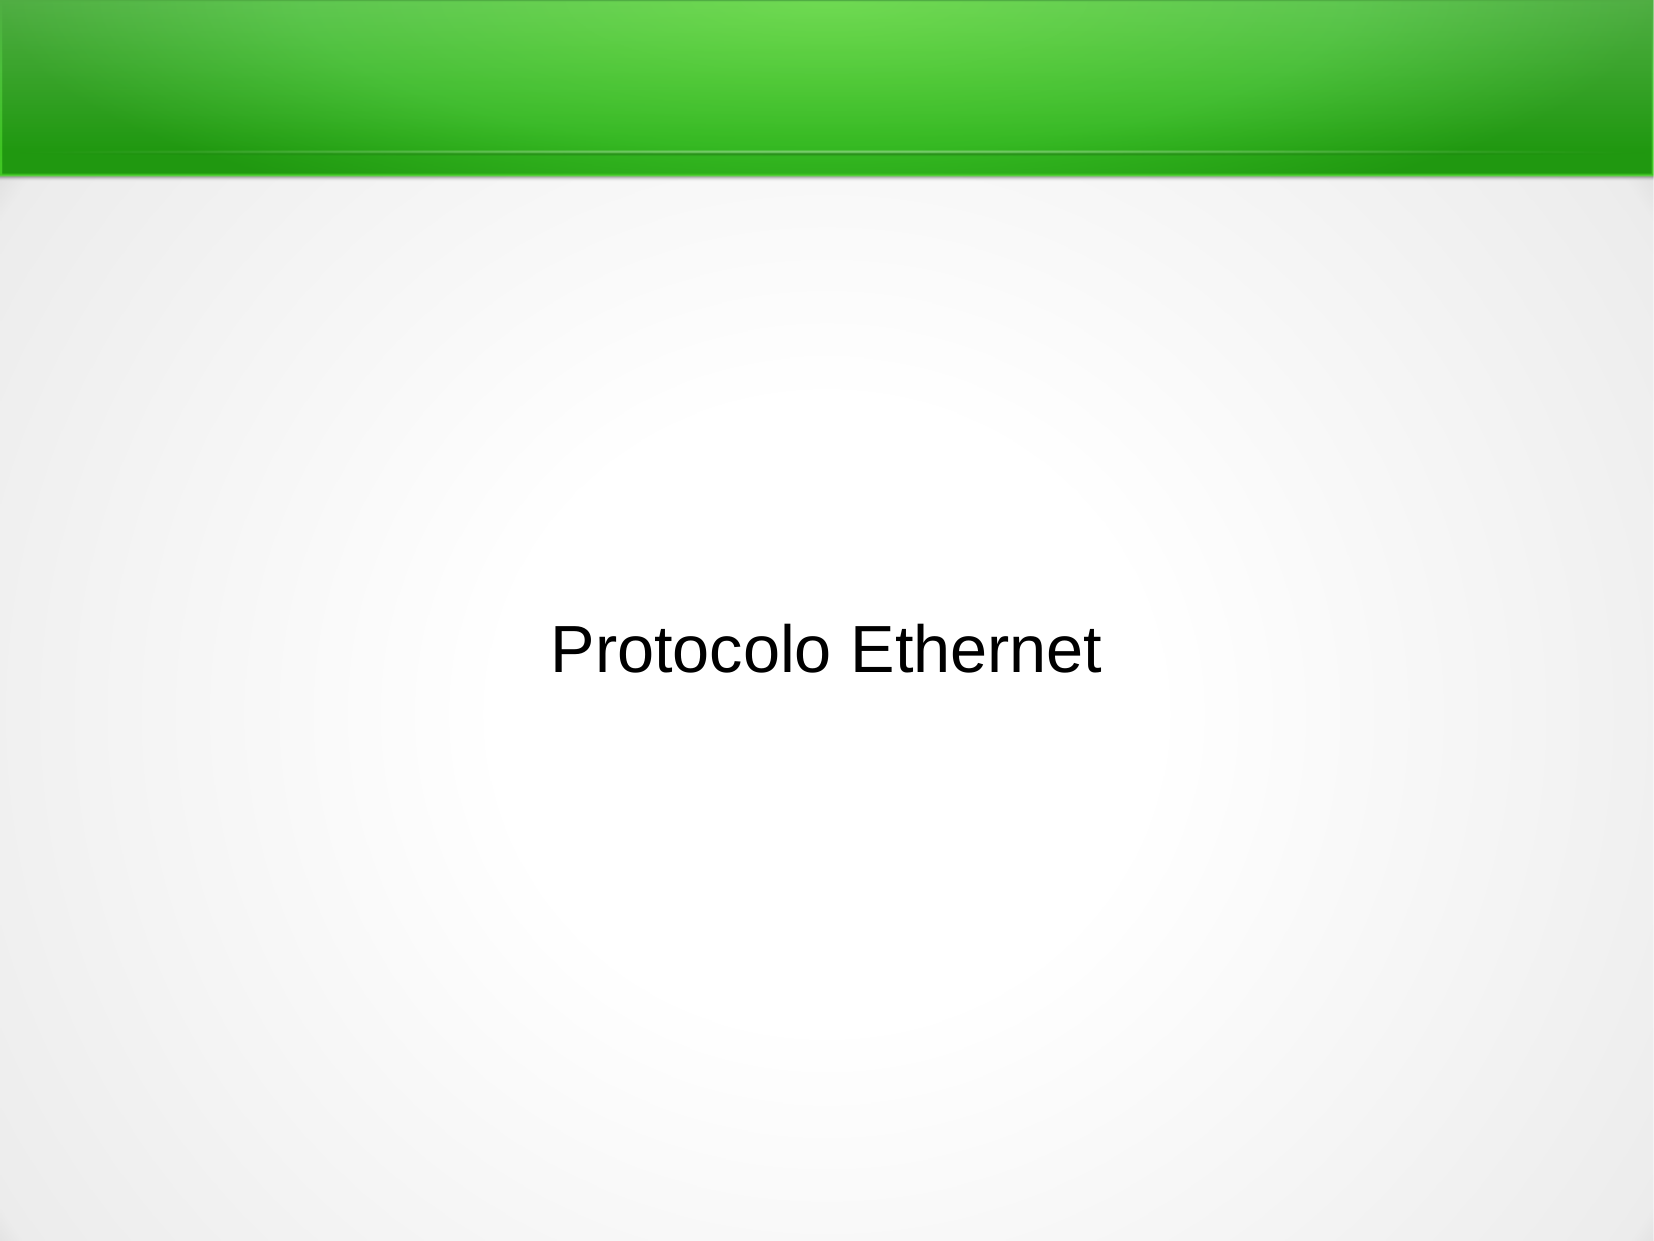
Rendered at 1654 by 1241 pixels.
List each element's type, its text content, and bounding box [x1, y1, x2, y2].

subtitle Protocolo Ethernet [82, 290, 1571, 1010]
picture [0, 0, 1654, 1241]
